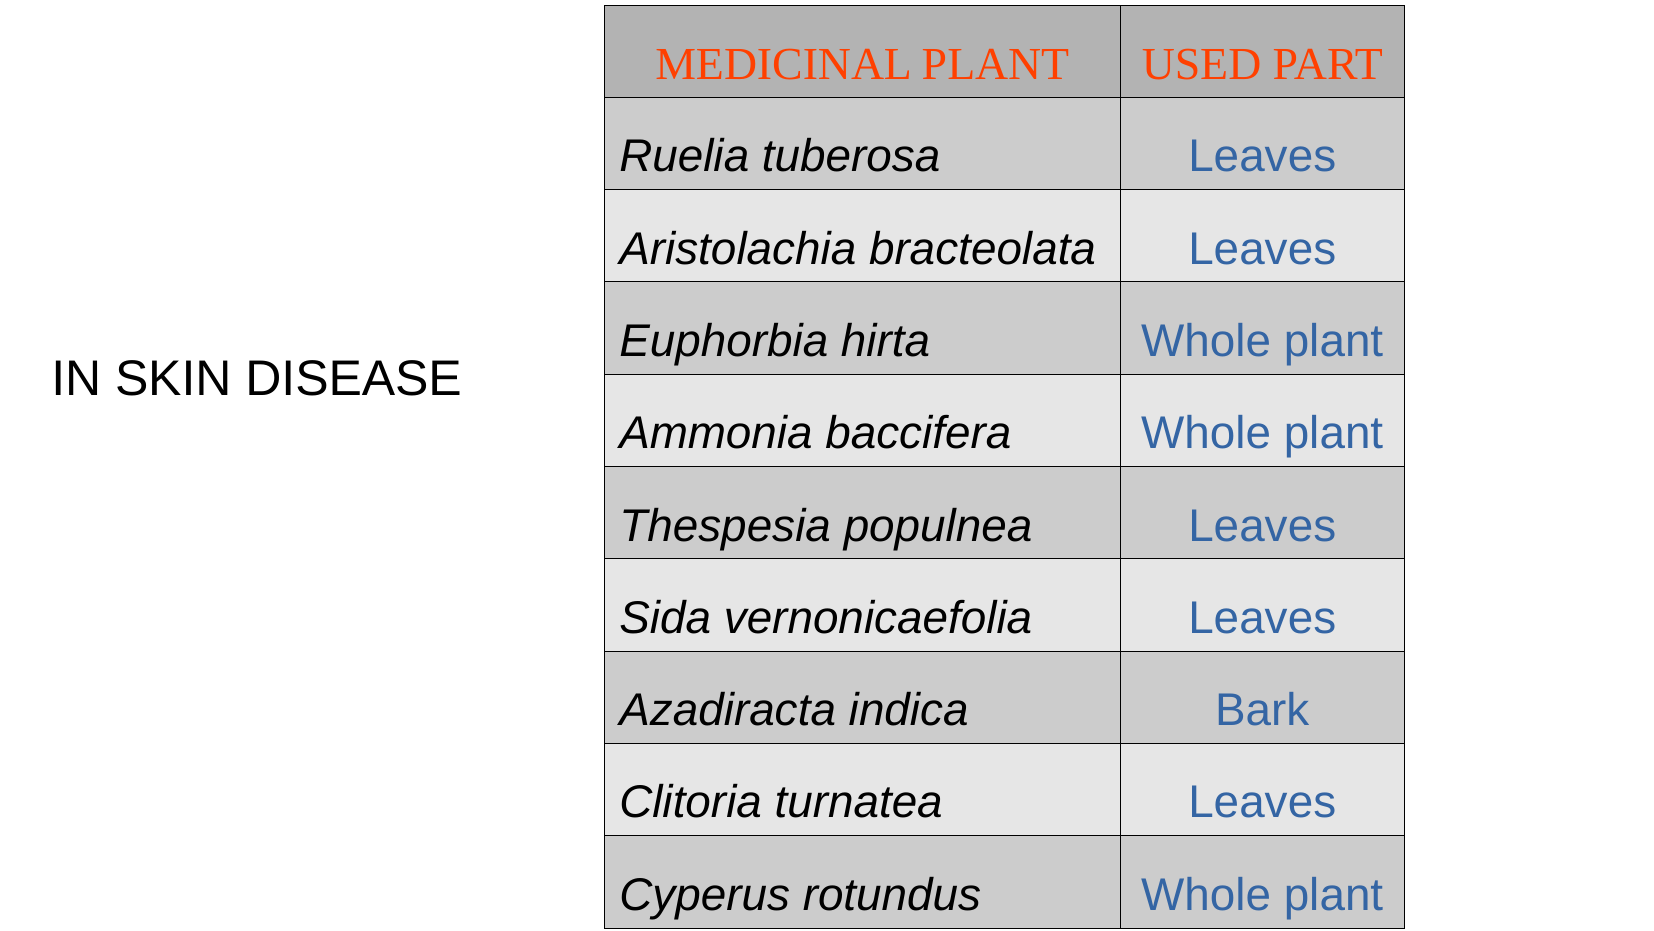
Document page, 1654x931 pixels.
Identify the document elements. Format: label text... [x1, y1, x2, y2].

table_cell Clitoria turnatea [605, 744, 1120, 835]
table_header MEDICINAL PLANT [605, 6, 1120, 97]
table_cell Whole plant [1121, 836, 1404, 928]
table_cell Leaves [1121, 467, 1404, 558]
table_cell Leaves [1121, 98, 1404, 189]
table_cell Leaves [1121, 559, 1404, 651]
title IN SKIN DISEASE [0, 300, 604, 456]
table_cell Bark [1121, 652, 1404, 743]
table_cell Leaves [1121, 744, 1404, 835]
table_cell Cyperus rotundus [605, 836, 1120, 928]
table_cell Azadiracta indica [605, 652, 1120, 743]
table_cell Aristolachia bracteolata [605, 190, 1120, 281]
table_cell Thespesia populnea [605, 467, 1120, 558]
table_header USED PART [1121, 6, 1404, 97]
table_cell Ruelia tuberosa [605, 98, 1120, 189]
table_cell Leaves [1121, 190, 1404, 281]
table_cell Whole plant [1121, 375, 1404, 466]
table_cell Sida vernonicaefolia [605, 559, 1120, 651]
table_cell Whole plant [1121, 282, 1404, 374]
table_cell Euphorbia hirta [605, 282, 1120, 374]
table_cell Ammonia baccifera [605, 375, 1120, 466]
